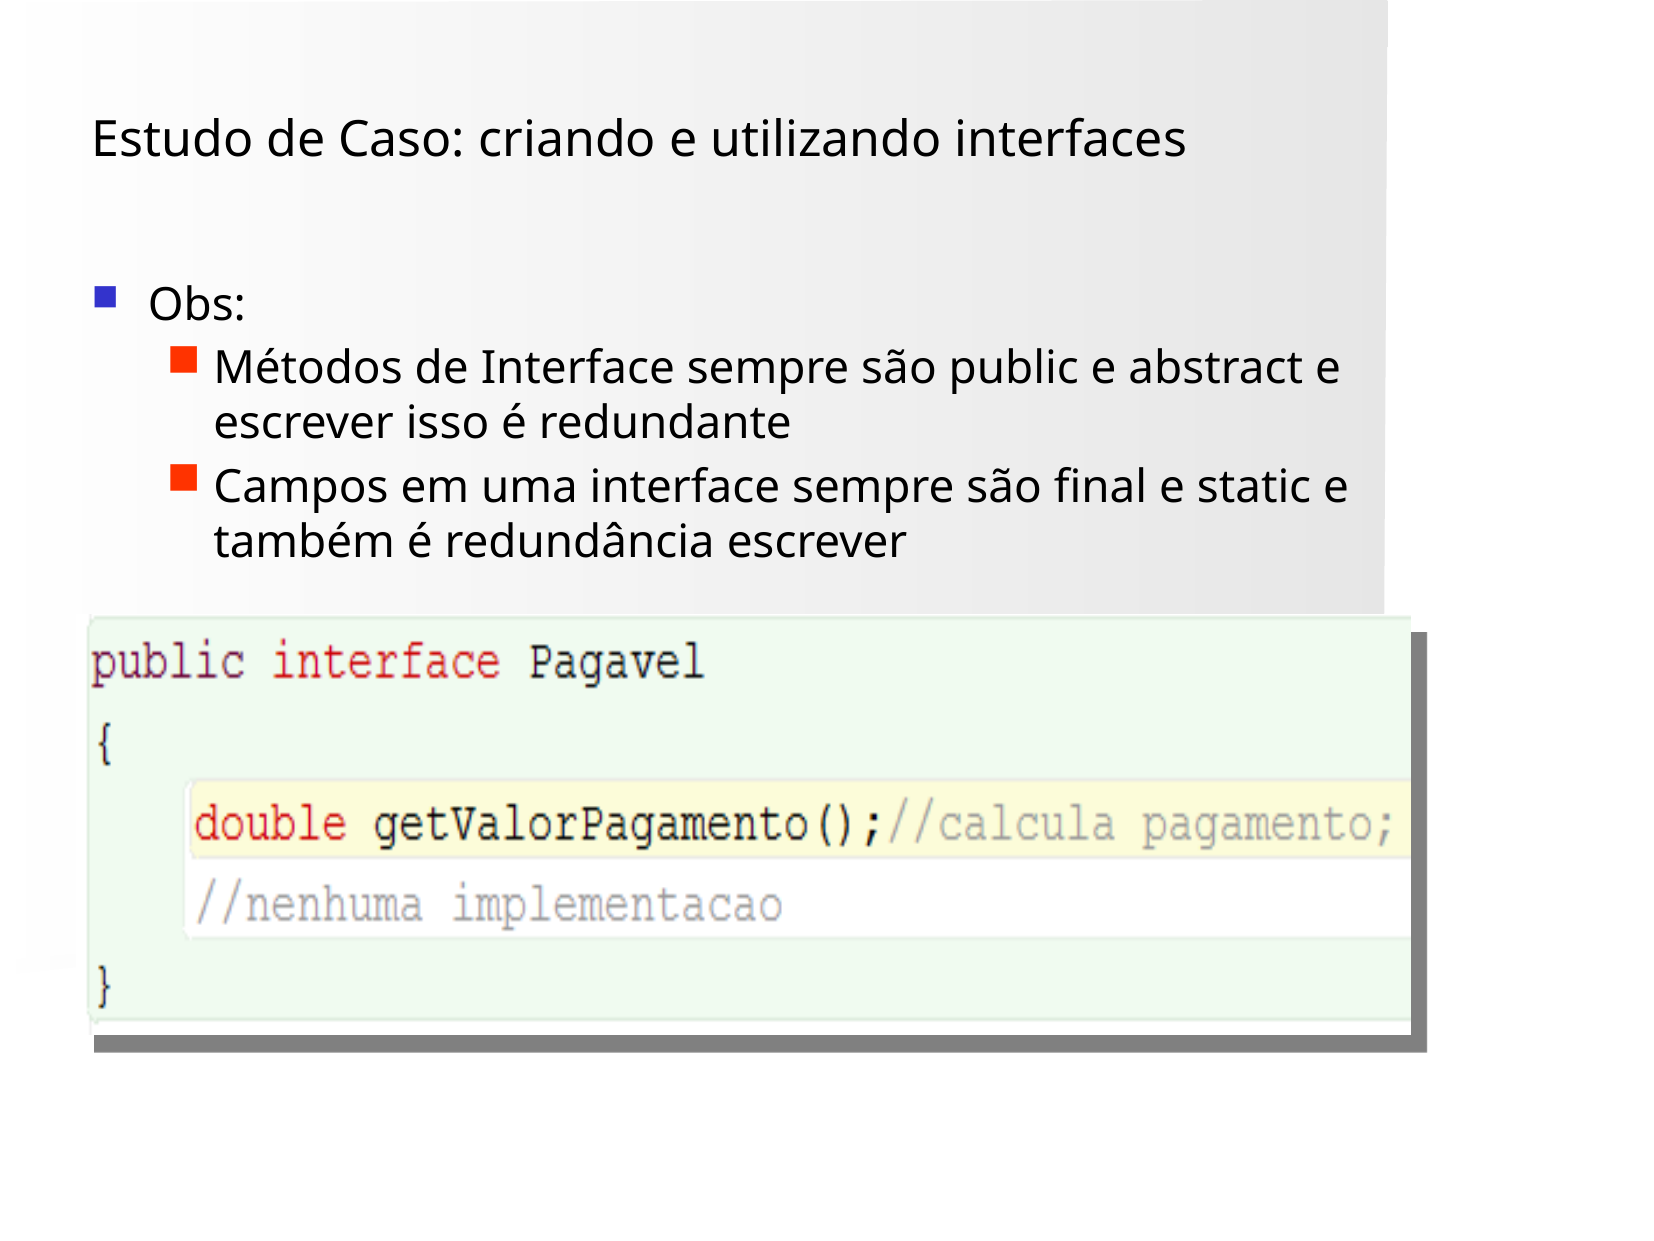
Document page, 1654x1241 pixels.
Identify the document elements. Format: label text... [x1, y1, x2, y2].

title Estudo de Caso: criando e utilizando interfaces [76, 42, 1427, 231]
picture [76, 614, 1411, 1036]
list Obs: Métodos de Interface sempre são public e abstract e escrever isso é redundante Campos em uma interface sempre são final e static e também é redundância escrever [76, 267, 1427, 632]
